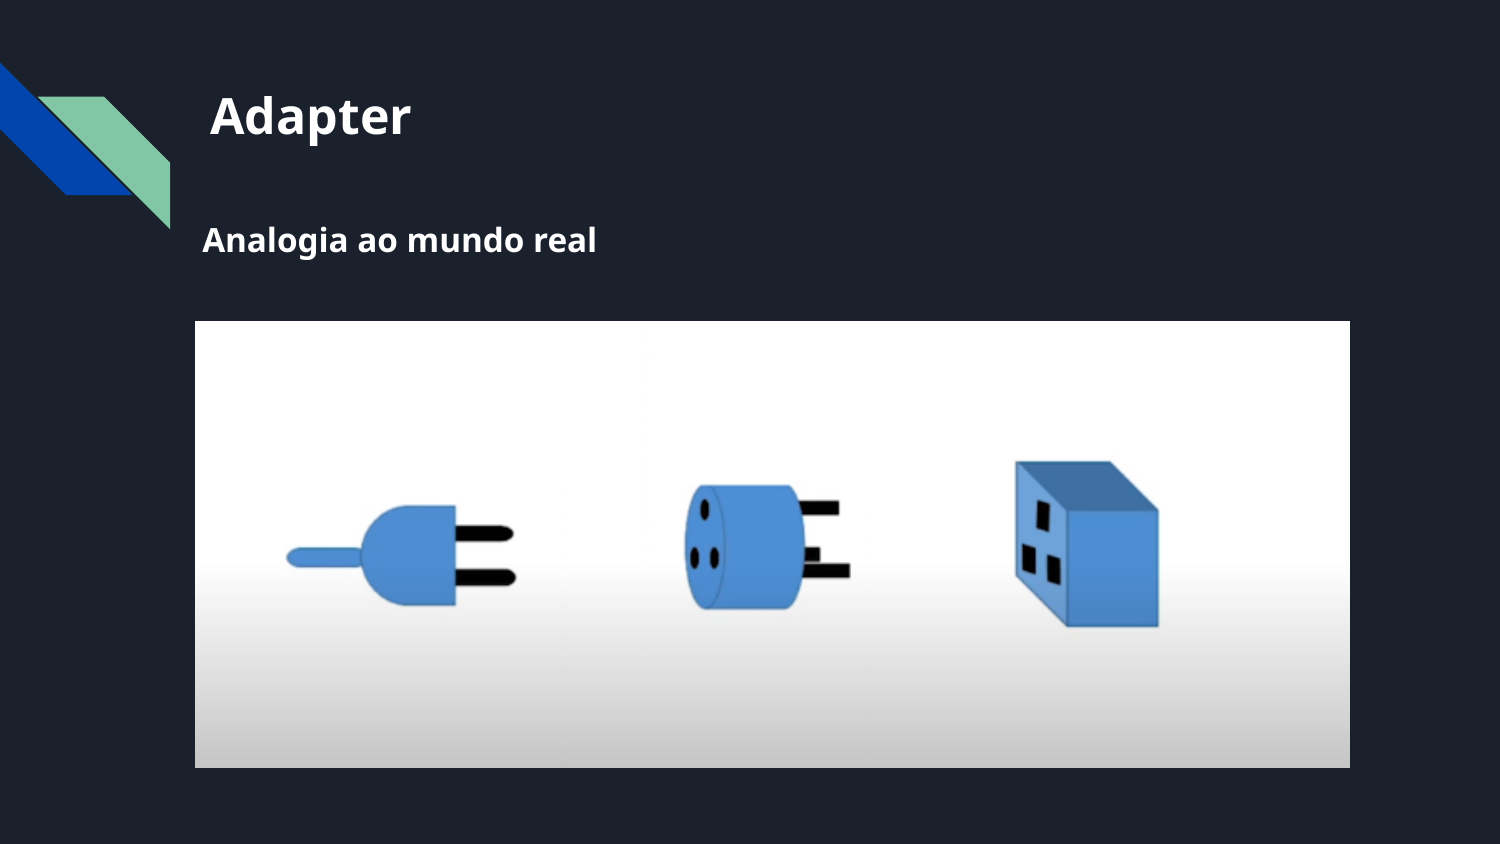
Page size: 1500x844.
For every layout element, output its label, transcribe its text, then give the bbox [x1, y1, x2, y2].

picture [195, 321, 1350, 768]
list Analogia ao mundo real [187, 202, 1342, 768]
title Adapter [195, 66, 1350, 193]
